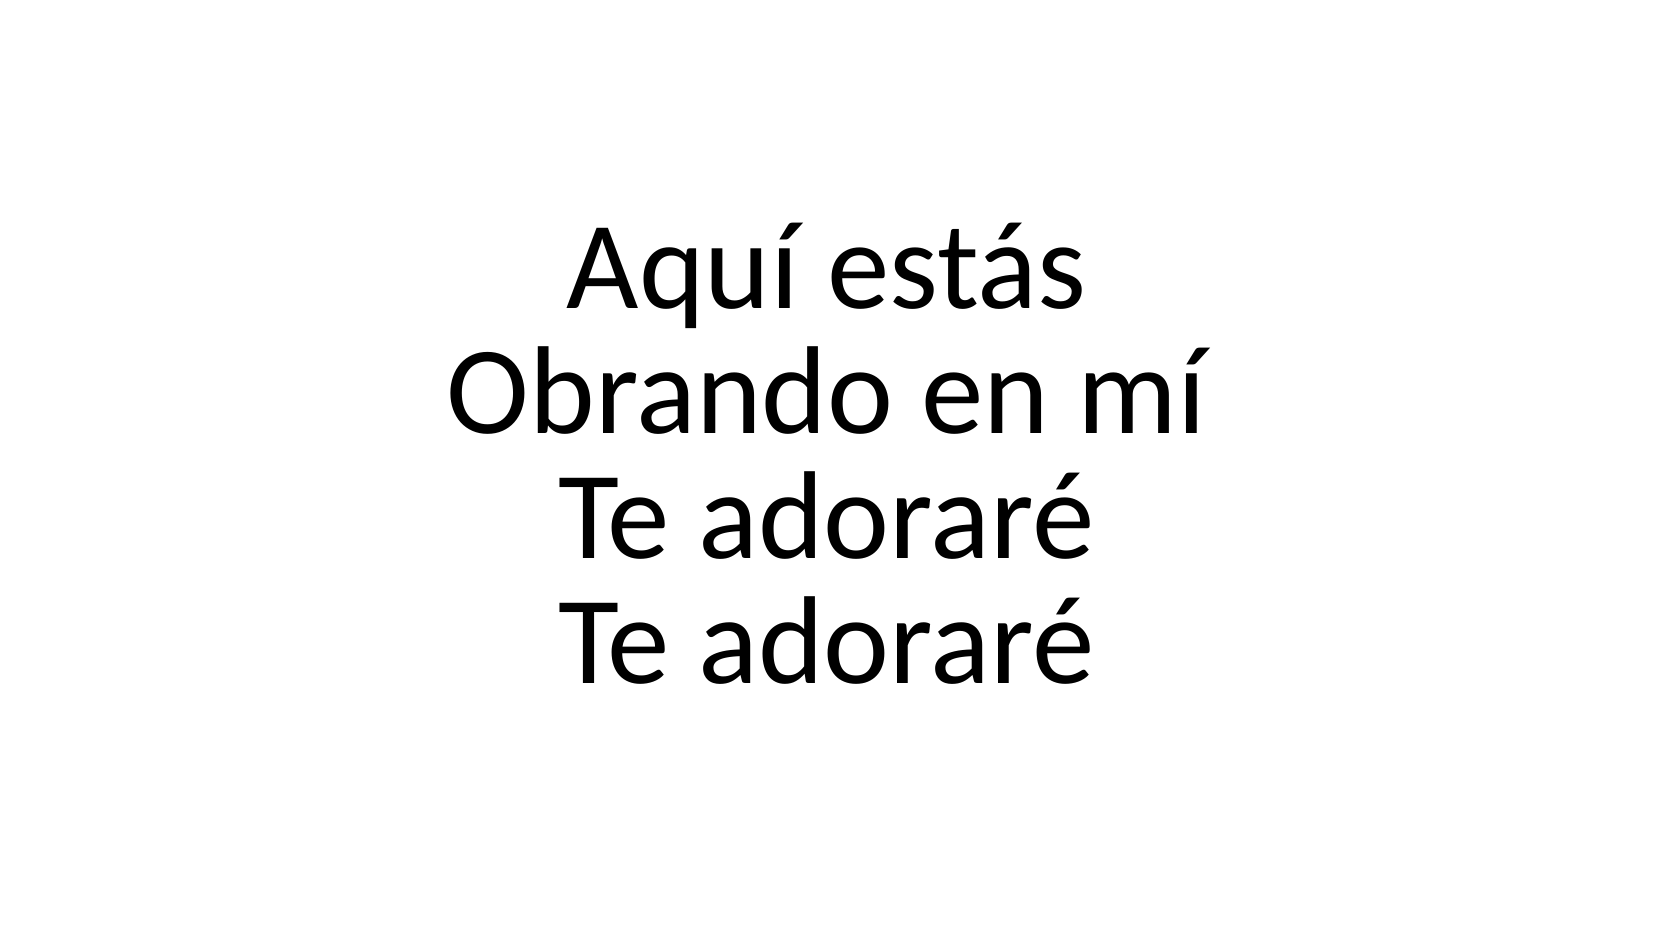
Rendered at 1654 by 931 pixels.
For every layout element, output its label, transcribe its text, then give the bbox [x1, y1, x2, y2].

title Aquí estás Obrando en mí Te adoraré Te adoraré [0, 0, 1654, 931]
